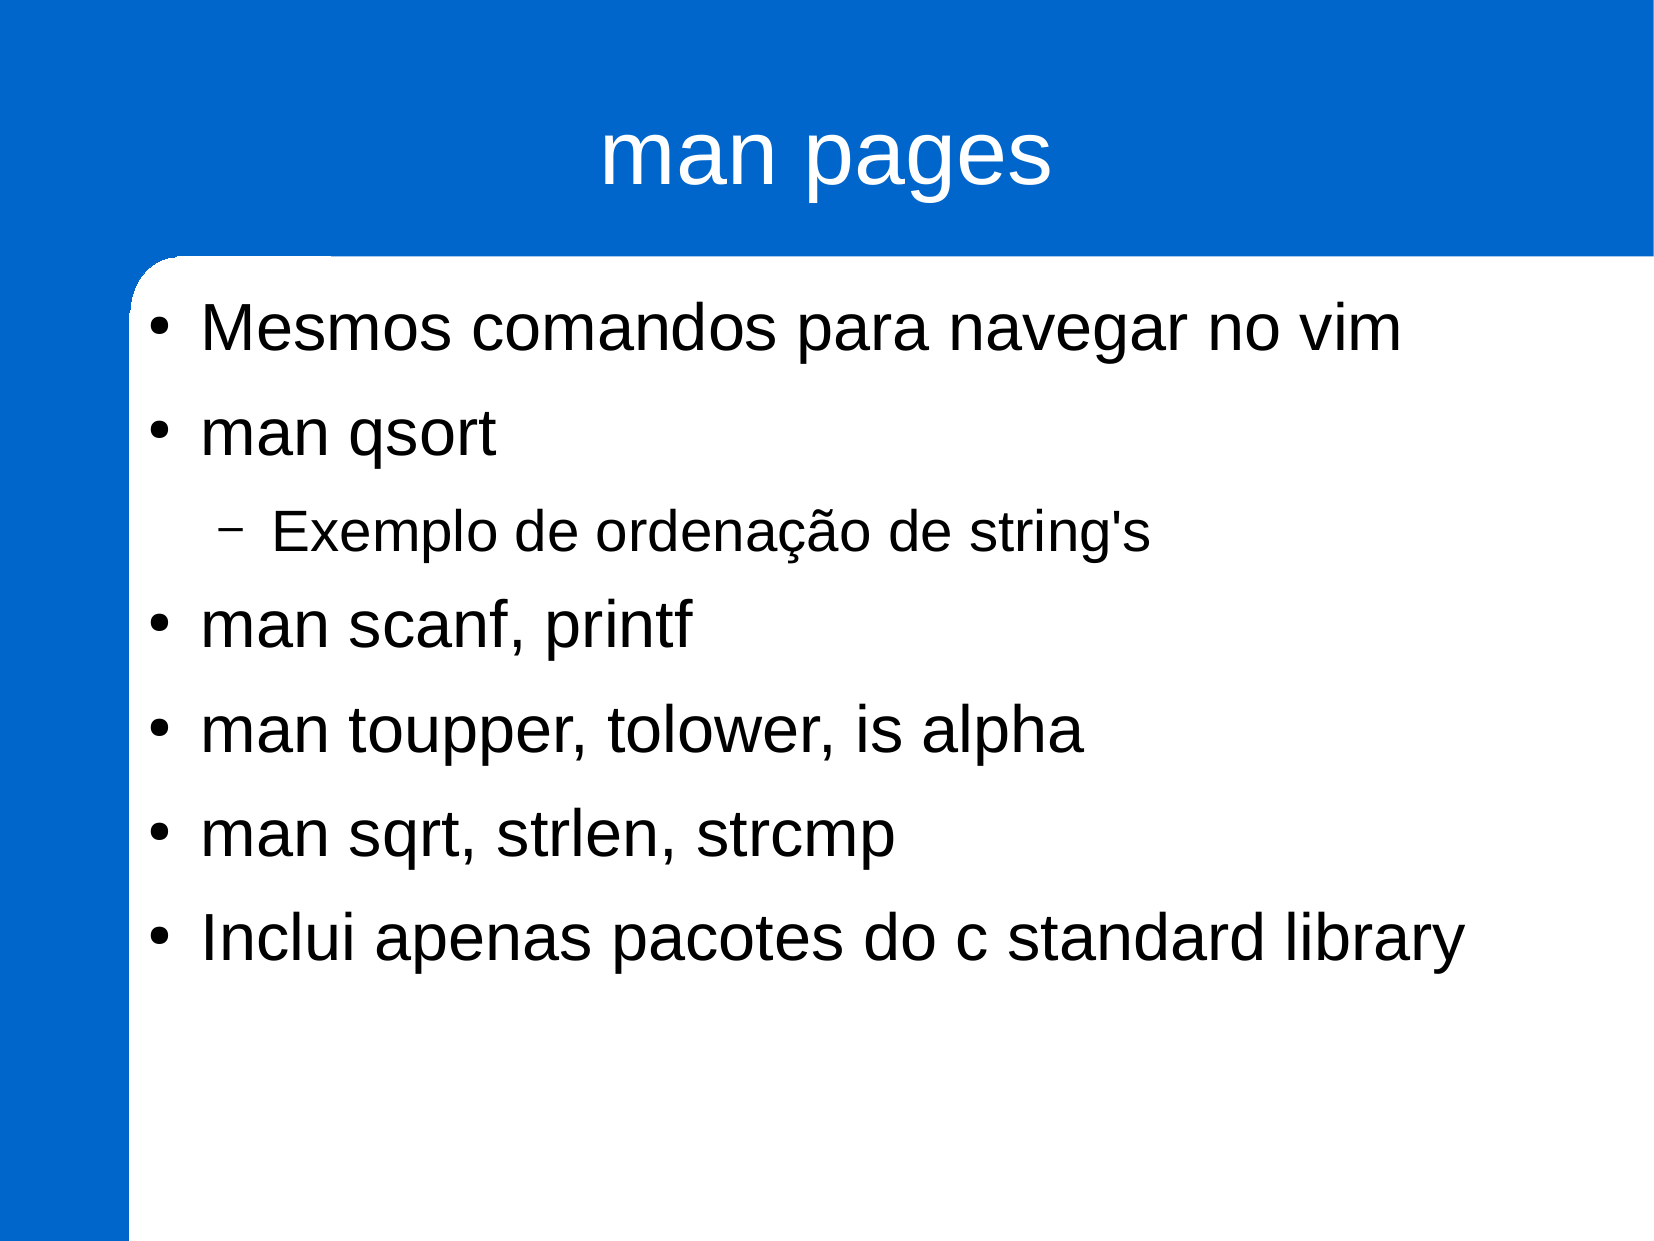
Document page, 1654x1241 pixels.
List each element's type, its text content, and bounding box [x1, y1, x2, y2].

title man pages [82, 49, 1571, 257]
list Mesmos comandos para navegar no vim man qsort Exemplo de ordenação de string's man scanf, printf man toupper, tolower, is alpha man sqrt, strlen, strcmp Inclui apenas pacotes do c standard library [129, 290, 1619, 1010]
